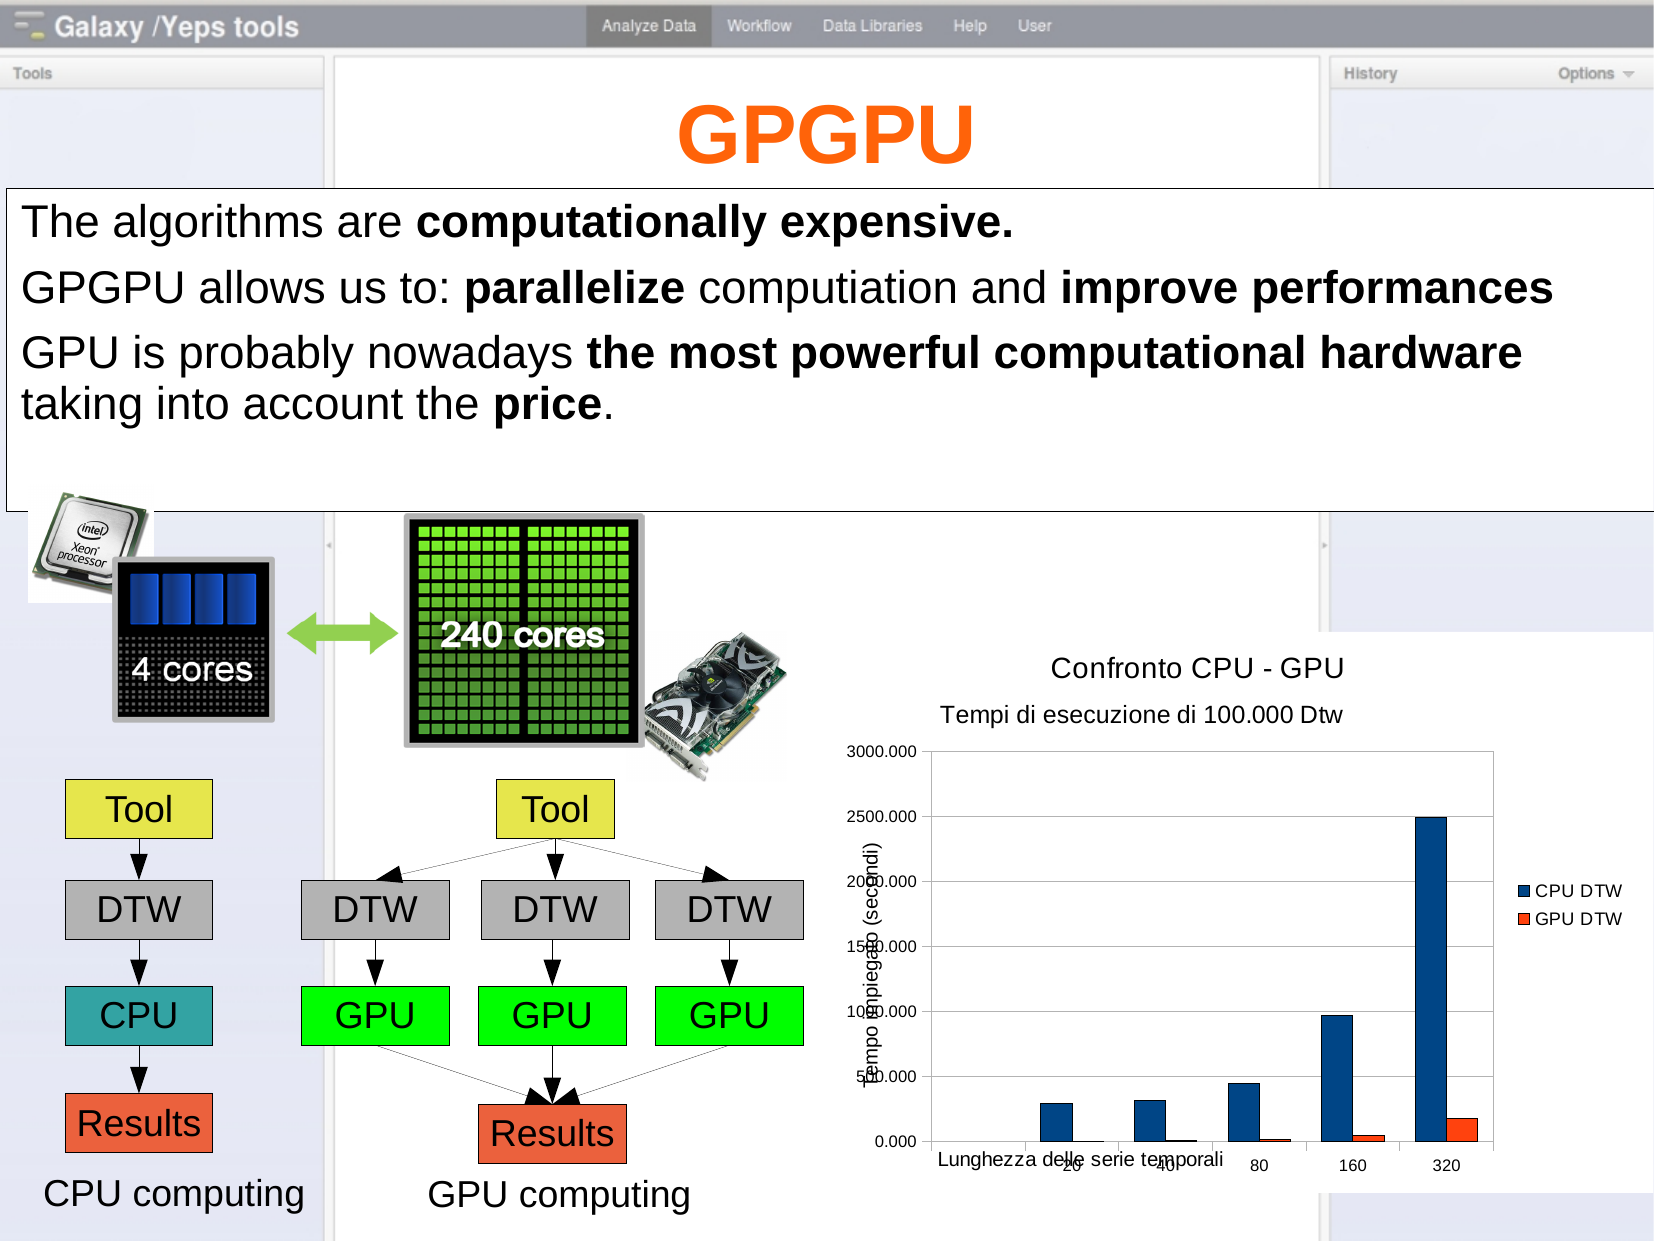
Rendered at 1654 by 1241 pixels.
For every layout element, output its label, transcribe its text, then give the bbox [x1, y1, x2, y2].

text_box DTW [65, 880, 213, 940]
text_box CPU computing [28, 1165, 413, 1227]
picture [0, 0, 1654, 75]
text_box Tool [65, 779, 213, 839]
text_box GPU [301, 986, 450, 1046]
text_box The algorithms are computationally expensive. GPGPU allows us to: parallelize computiation and improve performances GPU is probably nowadays the most powerful computational hardware taking into account the price. [6, 188, 1654, 512]
text_box DTW [481, 880, 630, 940]
text_box GPU computing [412, 1166, 826, 1241]
picture [0, 194, 1654, 1241]
chart [832, 631, 1654, 1193]
title GPGPU [0, 75, 1654, 194]
text_box GPU [655, 986, 804, 1046]
text_box GPU [478, 986, 627, 1046]
text_box Results [65, 1093, 213, 1153]
text_box DTW [655, 880, 804, 940]
text_box CPU [65, 986, 213, 1046]
text_box DTW [301, 880, 450, 940]
text_box Results [478, 1104, 627, 1164]
text_box Tool [496, 779, 615, 839]
